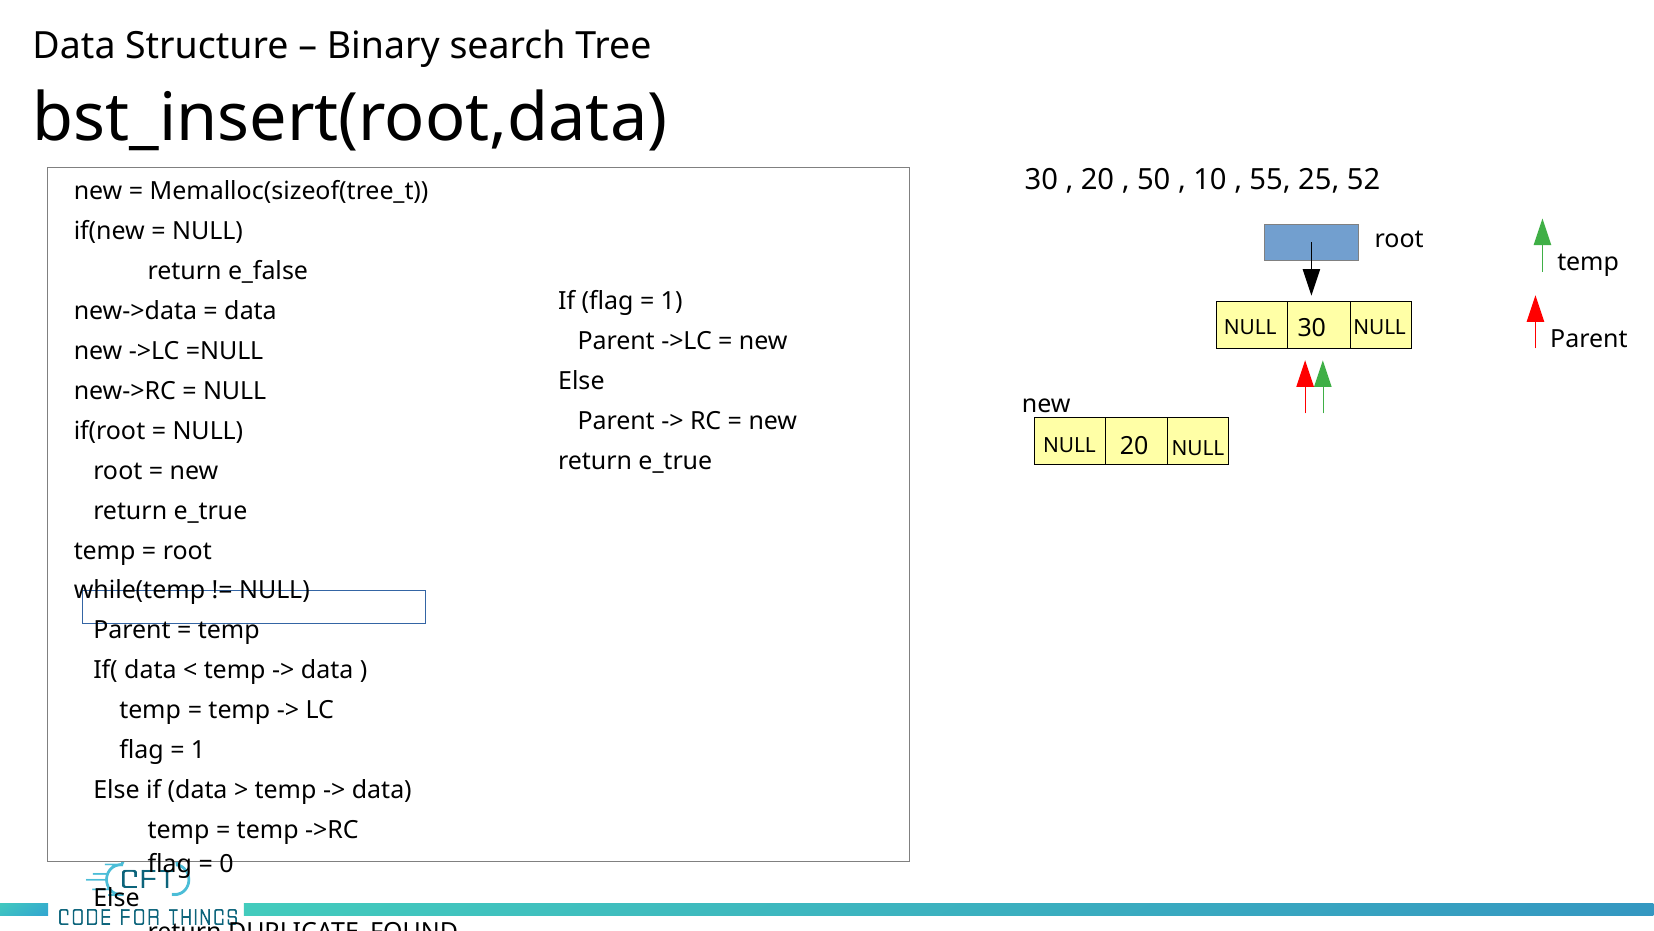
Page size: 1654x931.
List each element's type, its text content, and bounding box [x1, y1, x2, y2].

text_box 30 , 20 , 50 , 10 , 55, 25, 52 [1009, 141, 1536, 201]
text_box [47, 167, 59, 862]
text_box NULL [1028, 423, 1112, 463]
text_box NULL [1338, 304, 1430, 344]
text_box temp [1542, 236, 1638, 281]
text_box root [1359, 212, 1440, 258]
text_box NULL [1156, 425, 1241, 465]
text_box [1216, 344, 1287, 349]
text_box [1351, 344, 1412, 349]
text_box new [1007, 378, 1089, 423]
picture [59, 866, 237, 925]
text_box [1288, 344, 1350, 349]
text_box new = Memalloc(sizeof(tree_t)) if(new = NULL) return e_false new->data = data new ->LC =NULL new->RC = NULL if(root = NULL) root = new return e_true temp = root while(temp != NULL) Parent = temp If( data < temp -> data ) temp = temp -> LC flag = 1 Else if (data > temp -> data) temp = temp ->RC flag = 0 Else return DUPLICATE_FOUND [59, 166, 603, 866]
text_box [1089, 417, 1105, 423]
text_box 30 [1282, 302, 1345, 347]
title Data Structure – Binary search Tree bst_insert(root,data) [32, 12, 1184, 166]
text_box Parent [1535, 312, 1646, 358]
text_box 20 [1105, 420, 1167, 465]
text_box If (flag = 1) Parent ->LC = new Else Parent -> RC = new return e_true [543, 275, 863, 496]
text_box NULL [1209, 304, 1293, 344]
text_box [1264, 224, 1359, 261]
text_box [603, 167, 910, 862]
text_box [1168, 417, 1229, 425]
